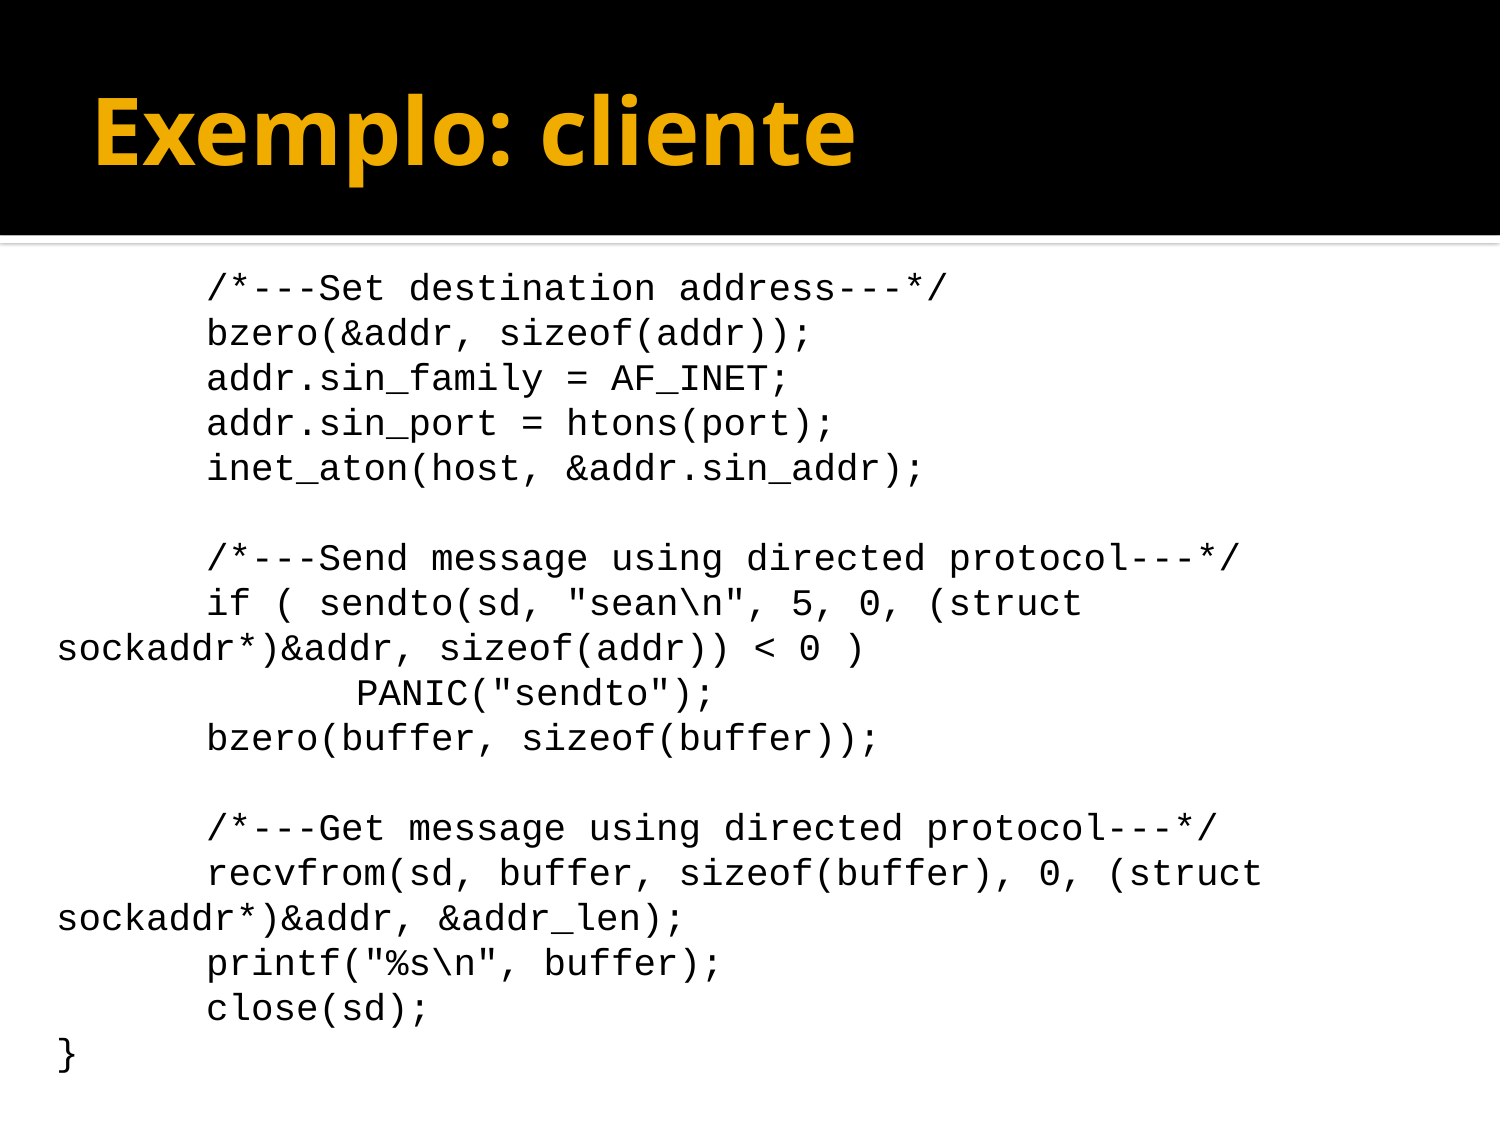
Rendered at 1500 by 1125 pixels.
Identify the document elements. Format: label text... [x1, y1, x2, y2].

title Exemplo: cliente [75, 25, 1425, 231]
text_box /*---Set destination address---*/ bzero(&addr, sizeof(addr)); addr.sin_family = AF_INET; addr.sin_port = htons(port); inet_aton(host, &addr.sin_addr); /*---Send message using directed protocol---*/ if ( sendto(sd, "sean\n", 5, 0, (struct sockaddr*)&addr, sizeof(addr)) < 0 ) PANIC("sendto"); bzero(buffer, sizeof(buffer)); /*---Get message using directed protocol---*/ recvfrom(sd, buffer, sizeof(buffer), 0, (struct sockaddr*)&addr, &addr_len); printf("%s\n", buffer); close(sd); } [41, 255, 1447, 1081]
